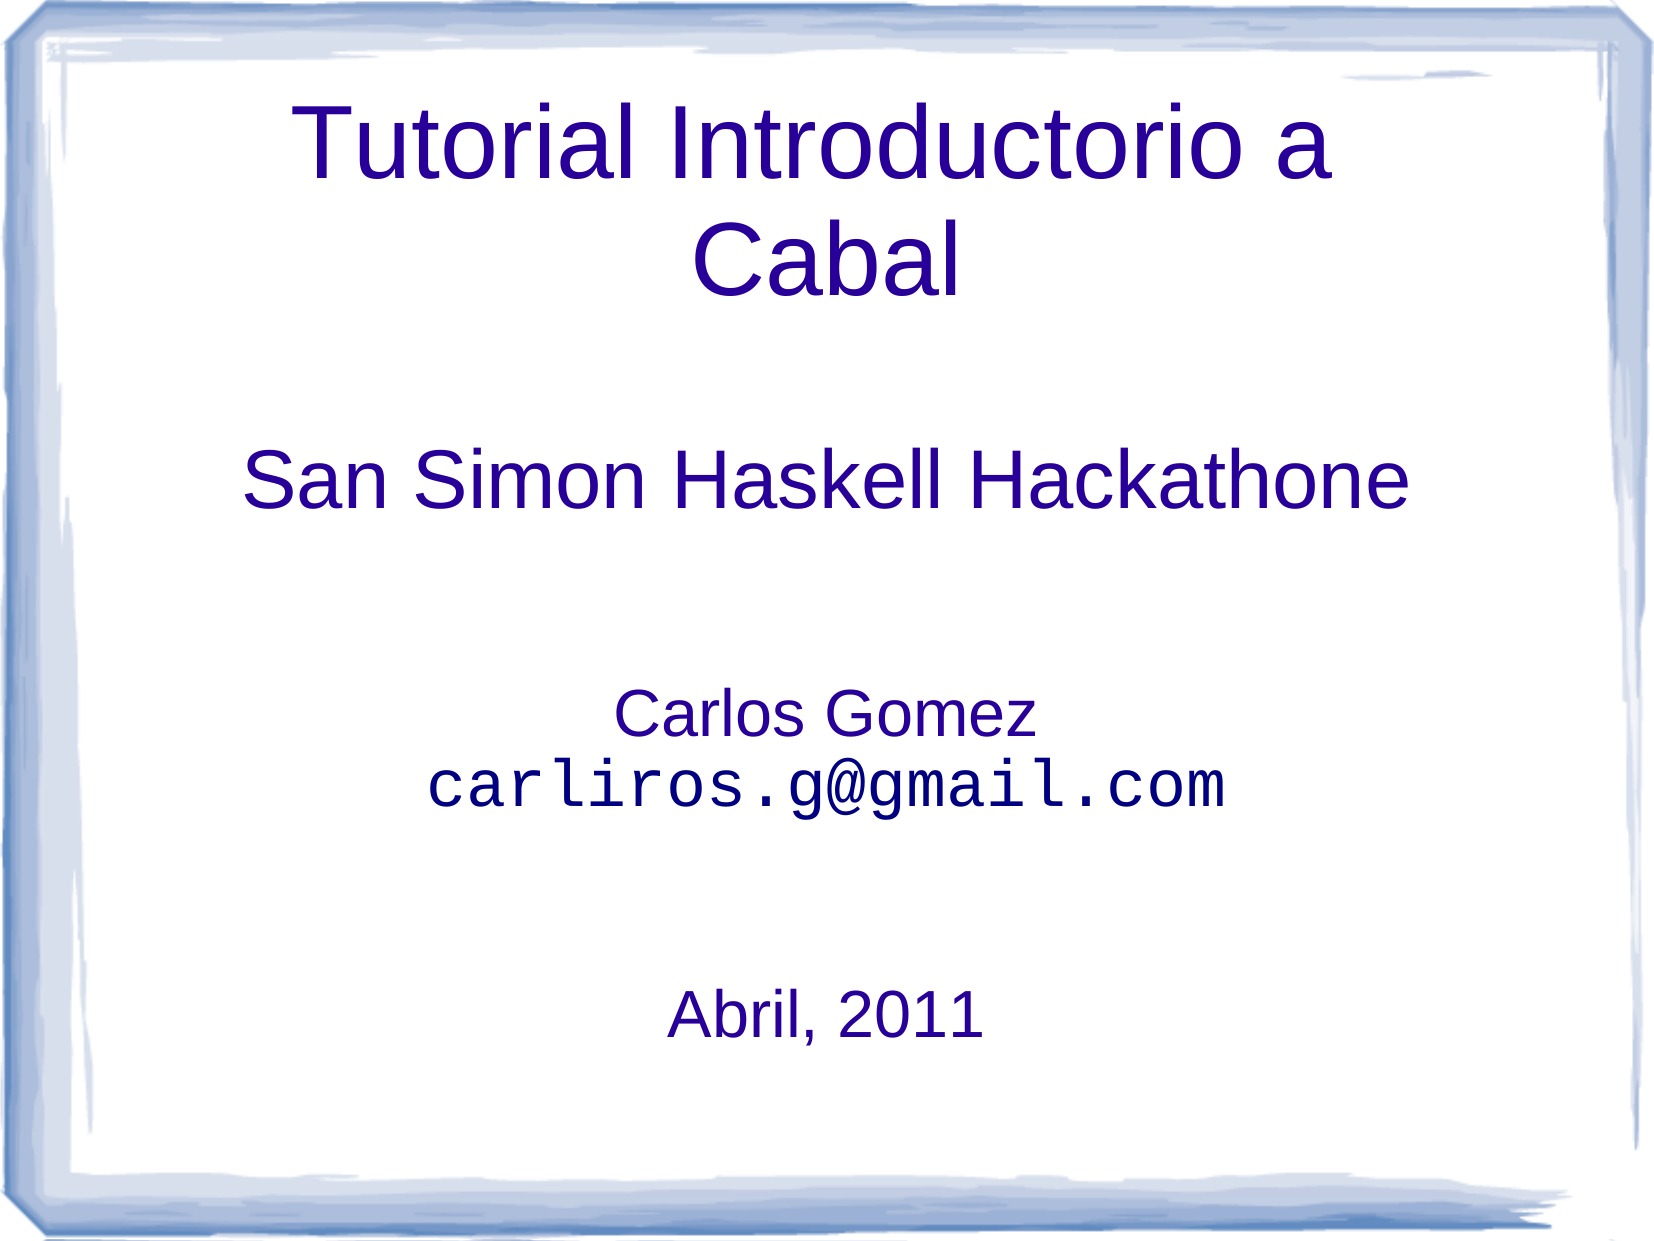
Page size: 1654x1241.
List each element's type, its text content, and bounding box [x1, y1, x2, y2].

subtitle Tutorial Introductorio a Cabal San Simon Haskell Hackathone Carlos Gomez carliros.g@gmail.com Abril, 2011 [82, 49, 1571, 1088]
picture [0, 0, 1654, 1241]
